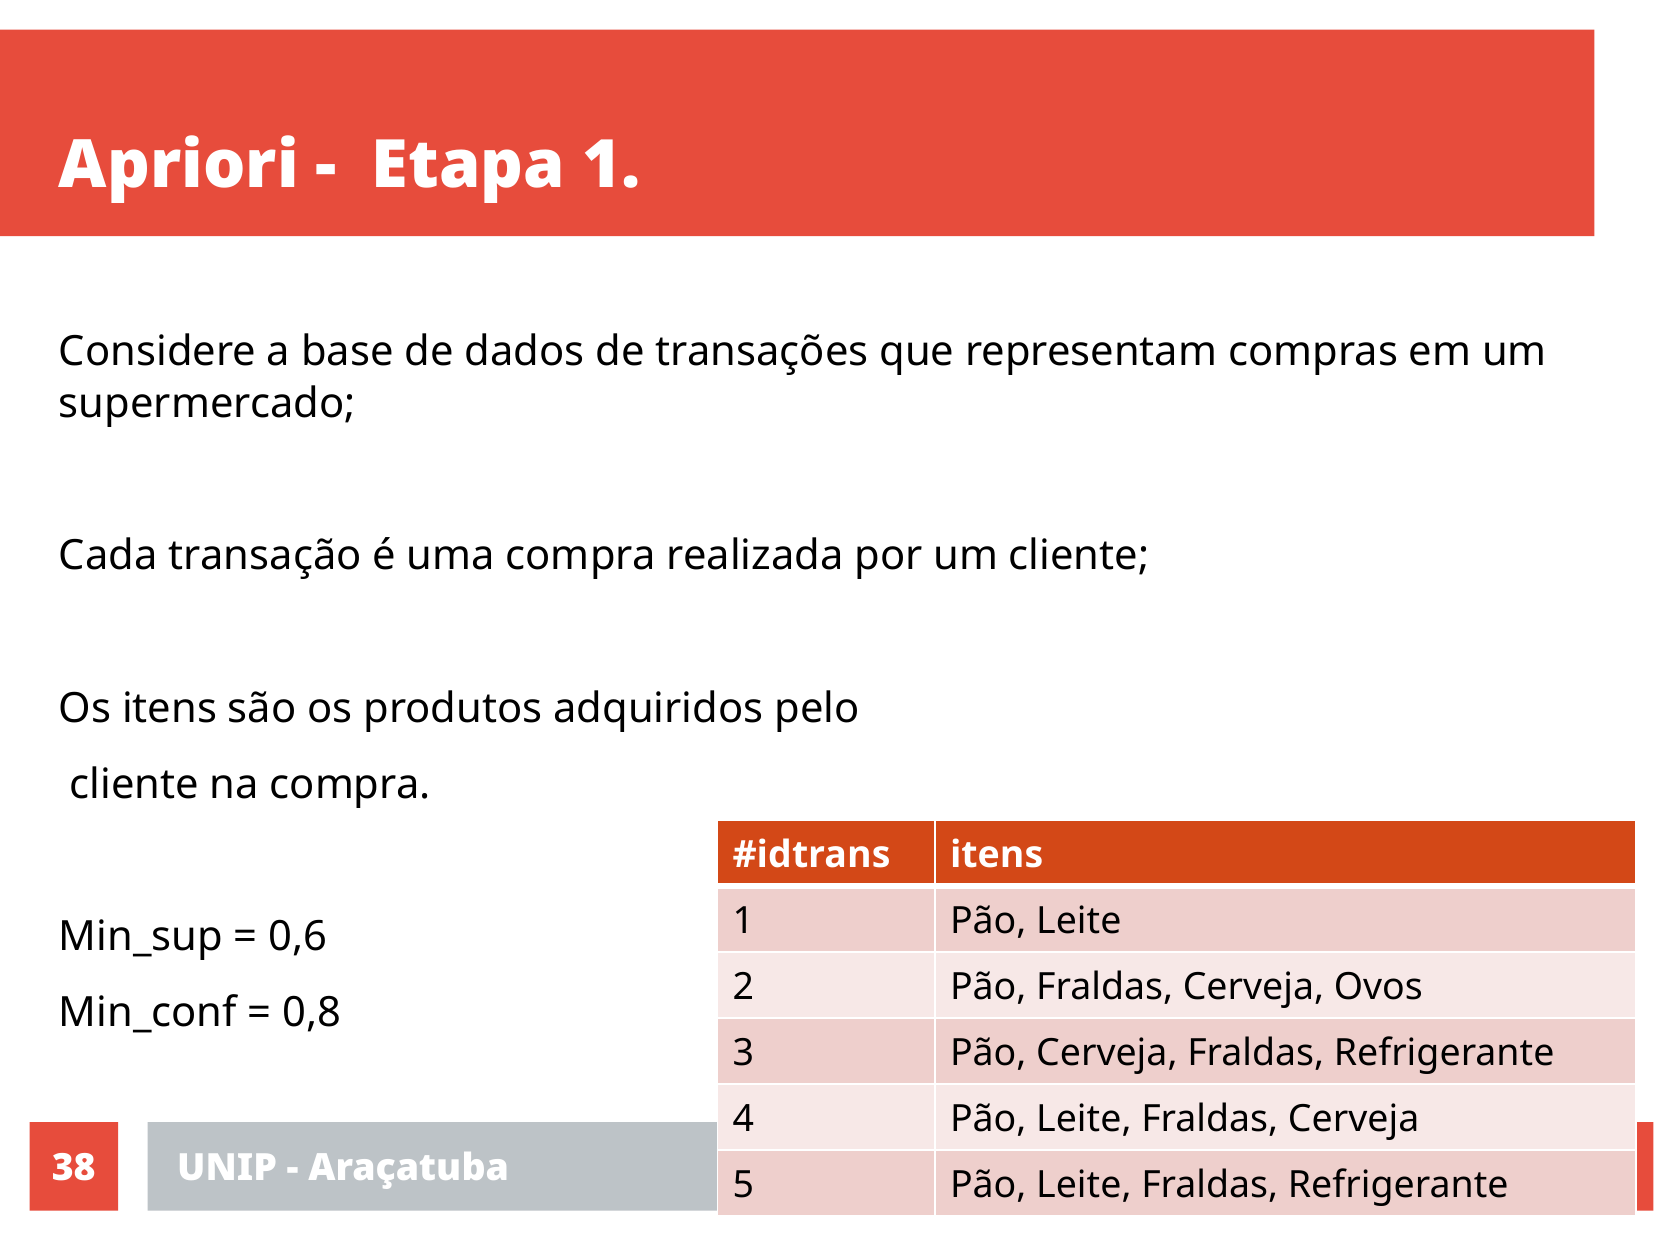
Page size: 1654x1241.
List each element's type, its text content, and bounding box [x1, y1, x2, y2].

table_cell Pão, Cerveja, Fraldas, Refrigerante [936, 1019, 1635, 1083]
list Considere a base de dados de transações que representam compras em um supermercado; Cada transação é uma compra realizada por um cliente; Os itens são os produtos adquiridos pelo cliente na compra. Min_sup = 0,6 Min_conf = 0,8 [59, 324, 1565, 1093]
table_cell Pão, Leite, Fraldas, Cerveja [936, 1085, 1635, 1149]
table_cell Pão, Leite [936, 889, 1635, 951]
table_cell 4 [718, 1085, 934, 1149]
table_cell 1 [718, 889, 934, 951]
table_header #idtrans [718, 821, 934, 883]
table_cell Pão, Leite, Fraldas, Refrigerante [936, 1151, 1635, 1215]
table_cell 3 [718, 1019, 934, 1083]
table_cell 2 [718, 953, 934, 1017]
table_cell 5 [718, 1151, 934, 1215]
title Apriori - Etapa 1. [59, 59, 1595, 207]
table_header itens [936, 821, 1635, 883]
table_cell Pão, Fraldas, Cerveja, Ovos [936, 953, 1635, 1017]
